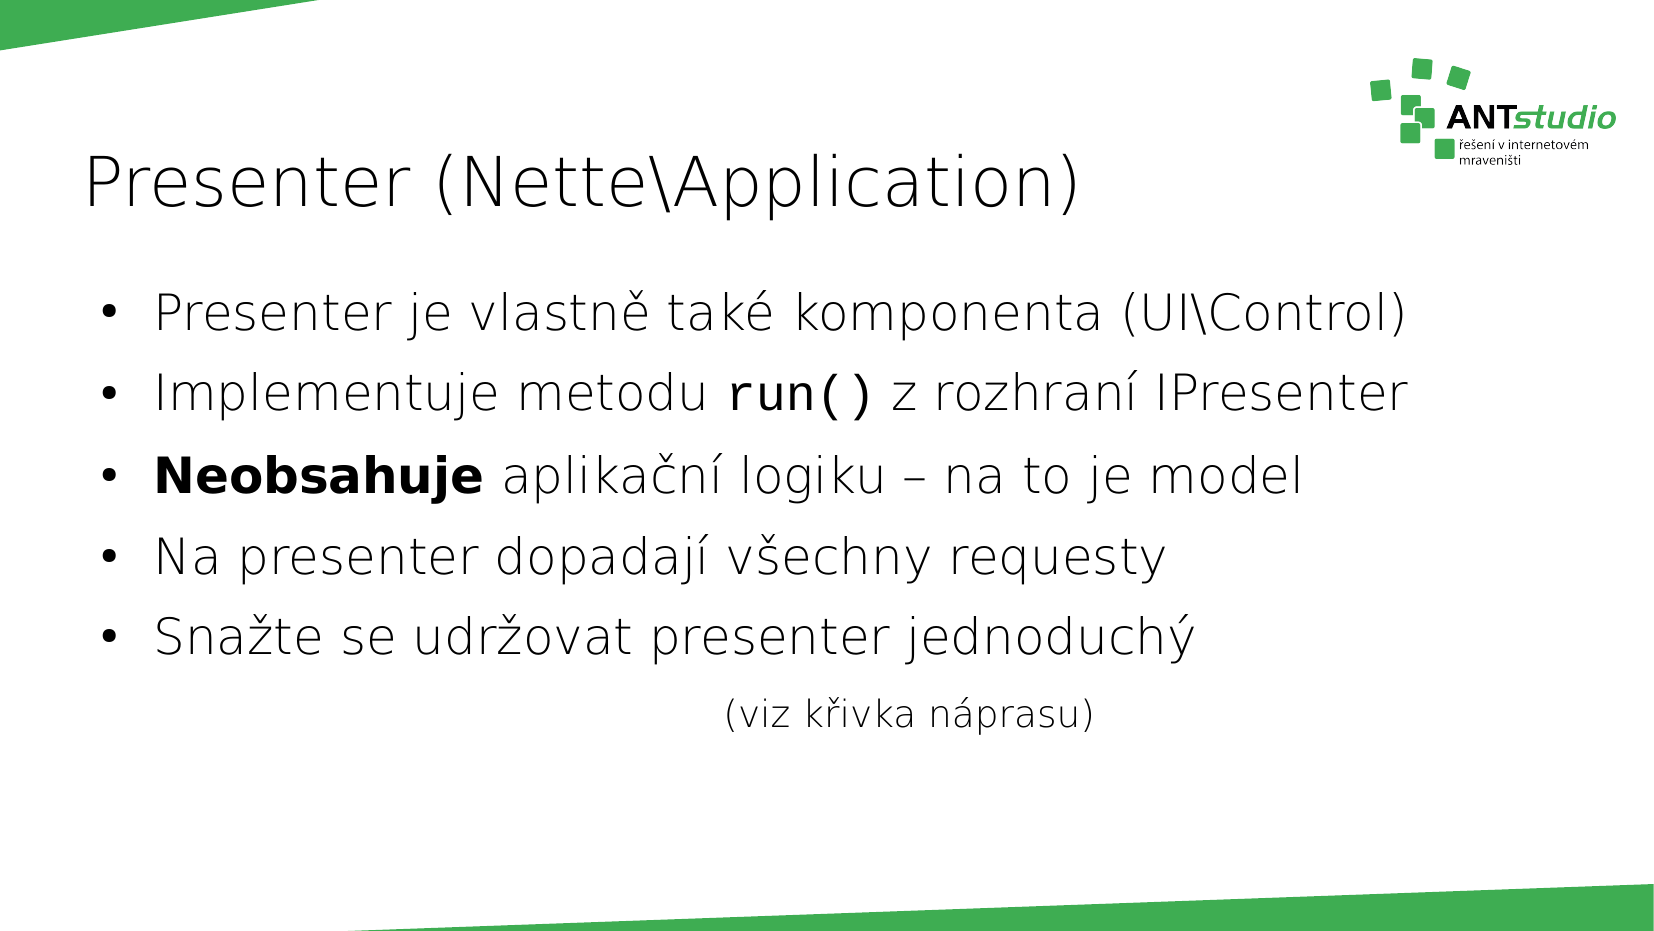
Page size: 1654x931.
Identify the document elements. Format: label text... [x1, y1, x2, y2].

list Presenter je vlastně také komponenta (UI\Control) Implementuje metodu run() z rozhraní IPresenter Neobsahuje aplikační logiku – na to je model Na presenter dopadají všechny requesty Snažte se udržovat presenter jednoduchý [82, 283, 1571, 847]
title Presenter (Nette\Application) [82, 104, 1571, 260]
text_box (viz křivka náprasu) [708, 685, 1111, 744]
picture [1370, 58, 1616, 165]
